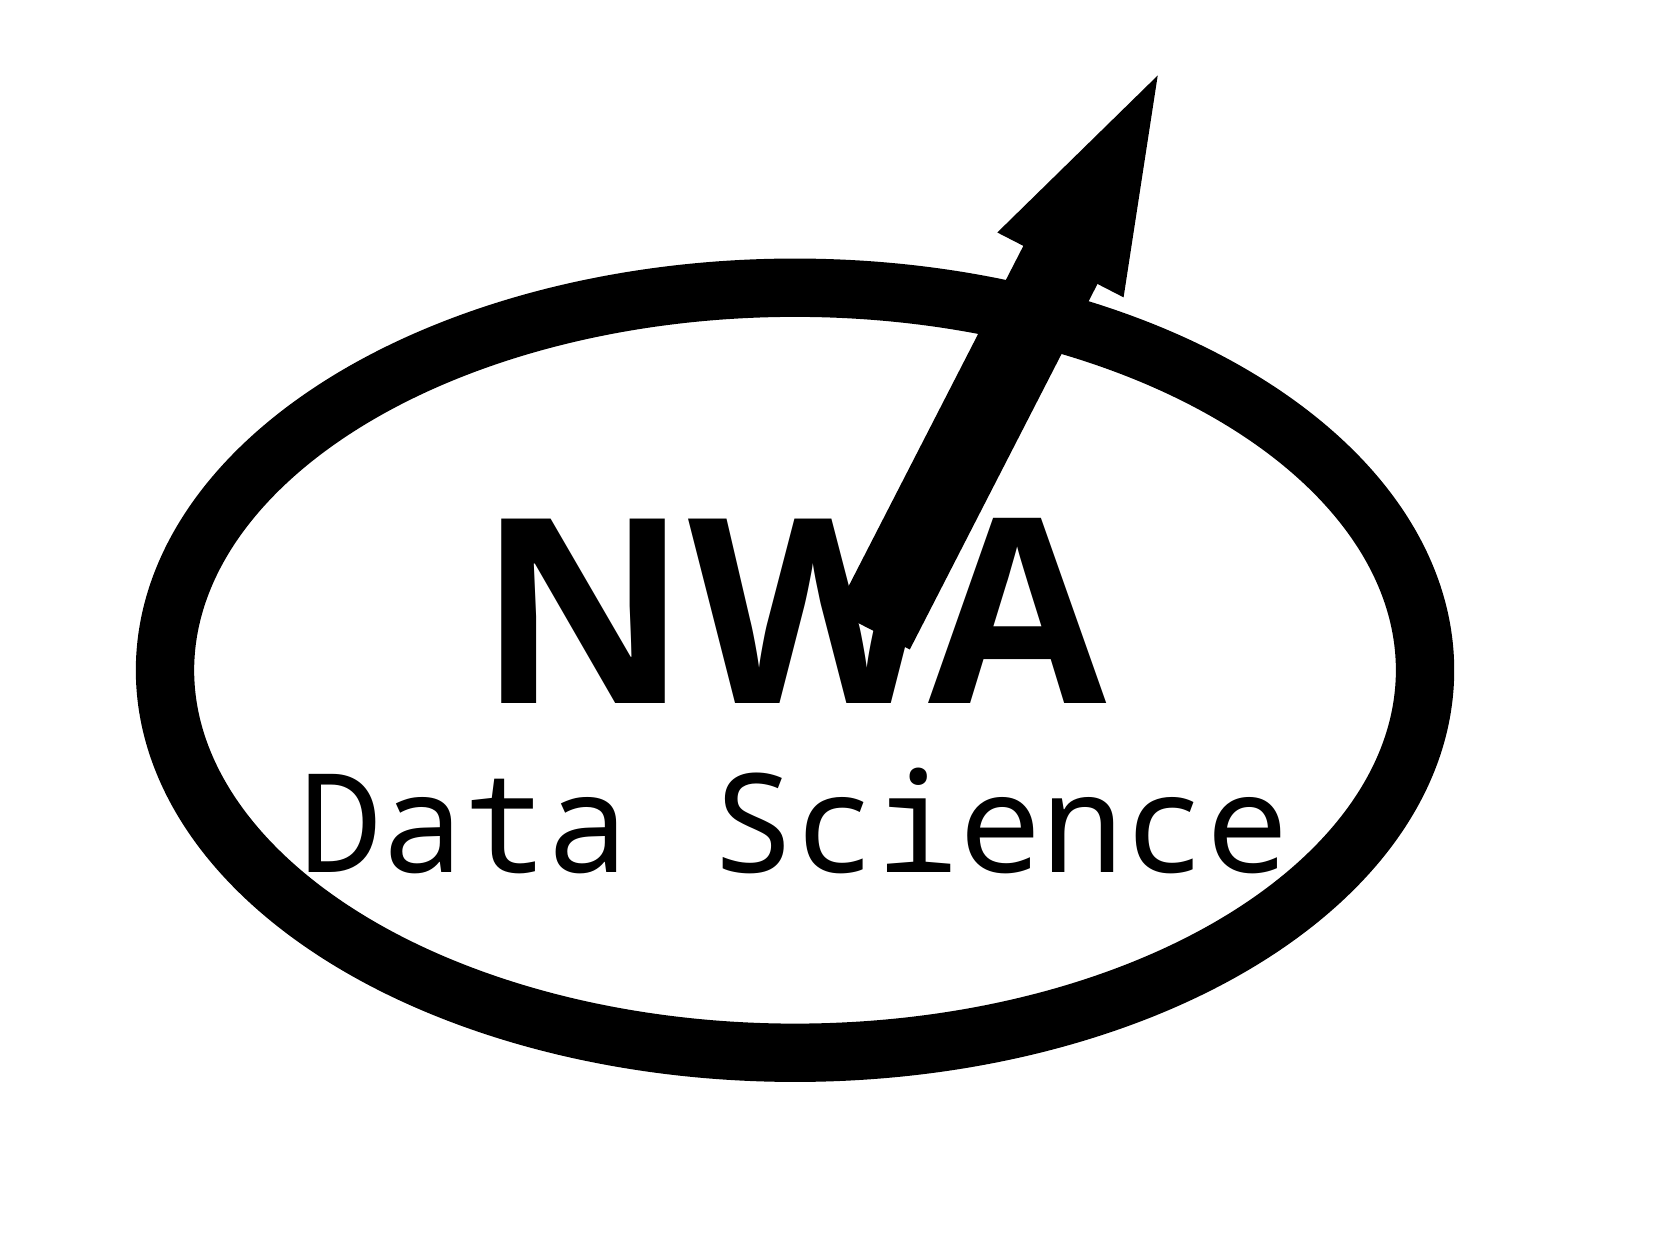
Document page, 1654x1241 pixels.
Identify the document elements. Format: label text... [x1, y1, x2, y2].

text_box [379, 958, 1211, 1053]
text_box NWA [424, 420, 1162, 800]
text_box [165, 287, 991, 718]
text_box [1029, 327, 1426, 718]
text_box Data Science [44, 718, 1545, 958]
